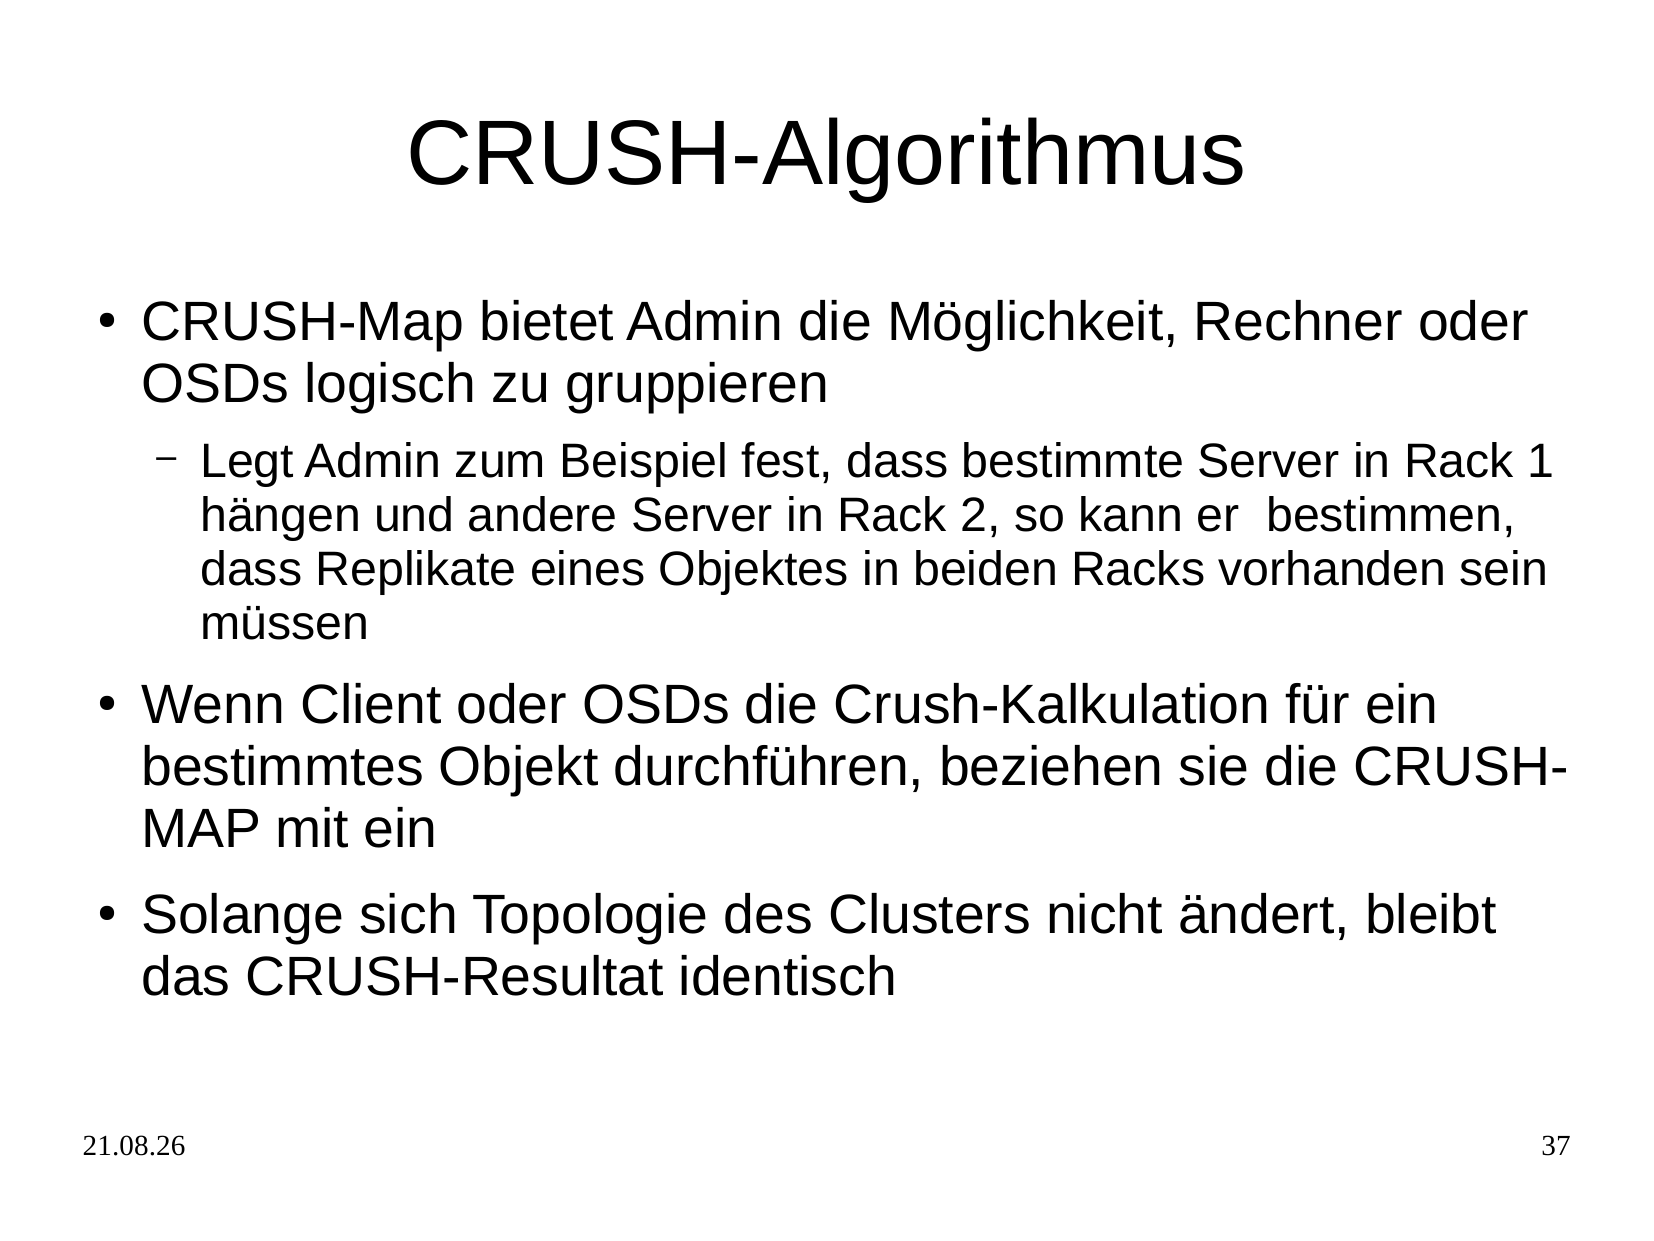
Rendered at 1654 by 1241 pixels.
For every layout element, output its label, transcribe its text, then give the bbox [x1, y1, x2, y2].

title CRUSH-Algorithmus [82, 49, 1571, 257]
list CRUSH-Map bietet Admin die Möglichkeit, Rechner oder OSDs logisch zu gruppieren Legt Admin zum Beispiel fest, dass bestimmte Server in Rack 1 hängen und andere Server in Rack 2, so kann er bestimmen, dass Replikate eines Objektes in beiden Racks vorhanden sein müssen Wenn Client oder OSDs die Crush-Kalkulation für ein bestimmtes Objekt durchführen, beziehen sie die CRUSH-MAP mit ein Solange sich Topologie des Clusters nicht ändert, bleibt das CRUSH-Resultat identisch [82, 290, 1571, 1010]
